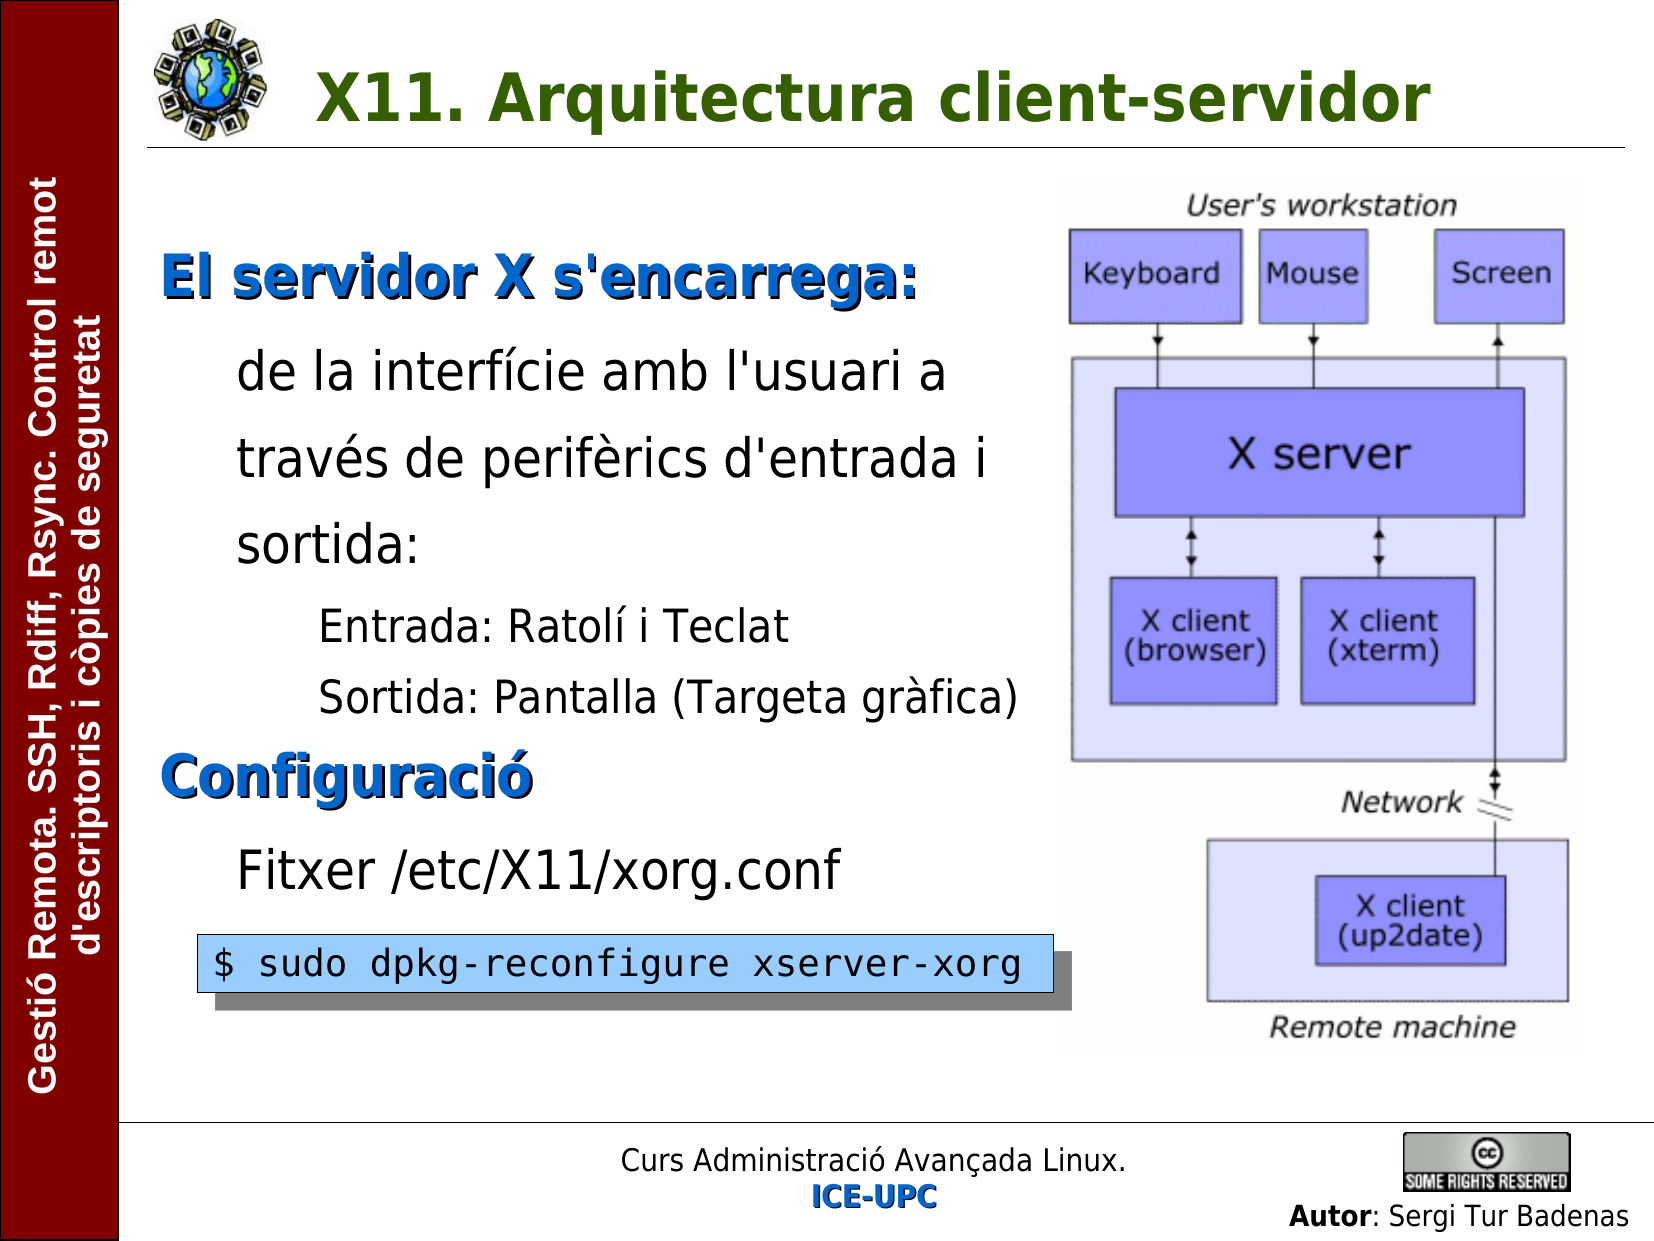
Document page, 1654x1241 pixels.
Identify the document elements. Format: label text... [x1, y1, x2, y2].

title X11. Arquitectura client-servidor [129, 49, 1619, 148]
list El servidor X s'encarrega: de la interfície amb l'usuari a través de perifèrics d'entrada i sortida: Entrada: Ratolí i Teclat Sortida: Pantalla (Targeta gràfica) Configuració Fitxer /etc/X11/xorg.conf [141, 242, 1630, 1078]
text_box $ sudo dpkg-reconfigure xserver-xorg [197, 934, 1054, 993]
picture [1059, 177, 1580, 1057]
picture [154, 19, 268, 49]
picture [1403, 1132, 1571, 1192]
